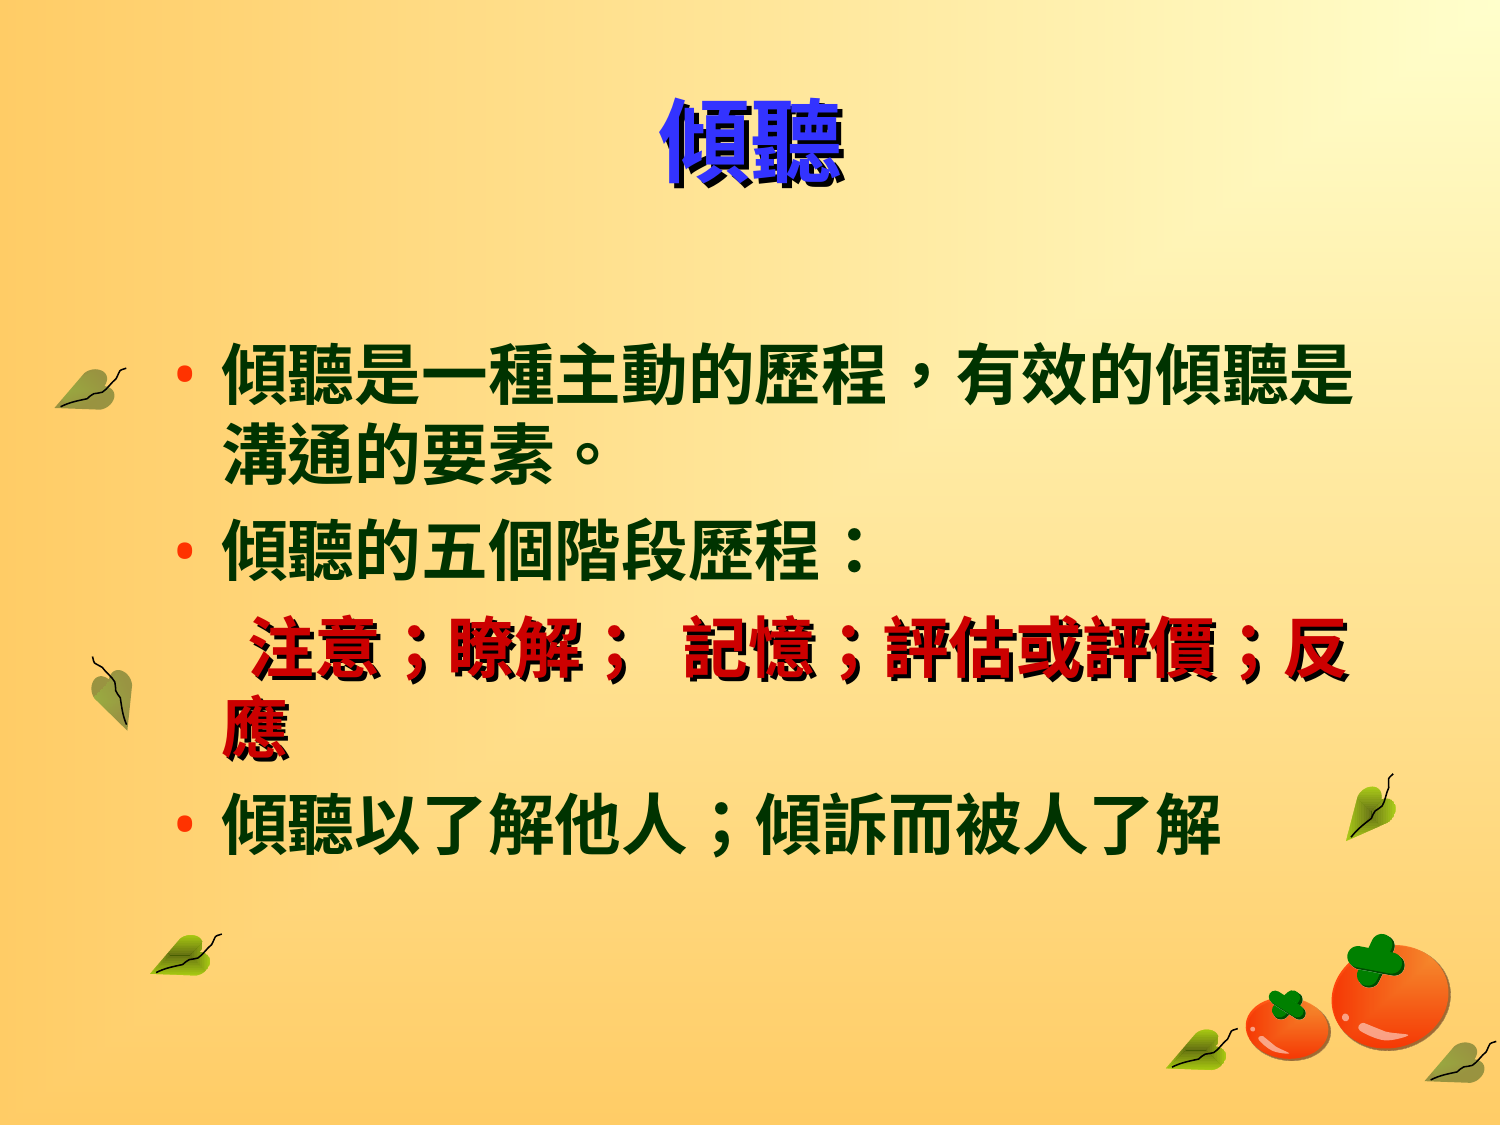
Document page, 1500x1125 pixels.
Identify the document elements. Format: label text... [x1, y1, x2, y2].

picture [0, 0, 1500, 1125]
list 傾聽是一種主動的歷程，有效的傾聽是溝通的要素。 傾聽的五個階段歷程： 注意；瞭解； 記憶；評估或評價；反應 傾聽以了解他人；傾訴而被人了解 [150, 324, 1426, 1013]
title 傾聽 [75, 45, 1426, 233]
